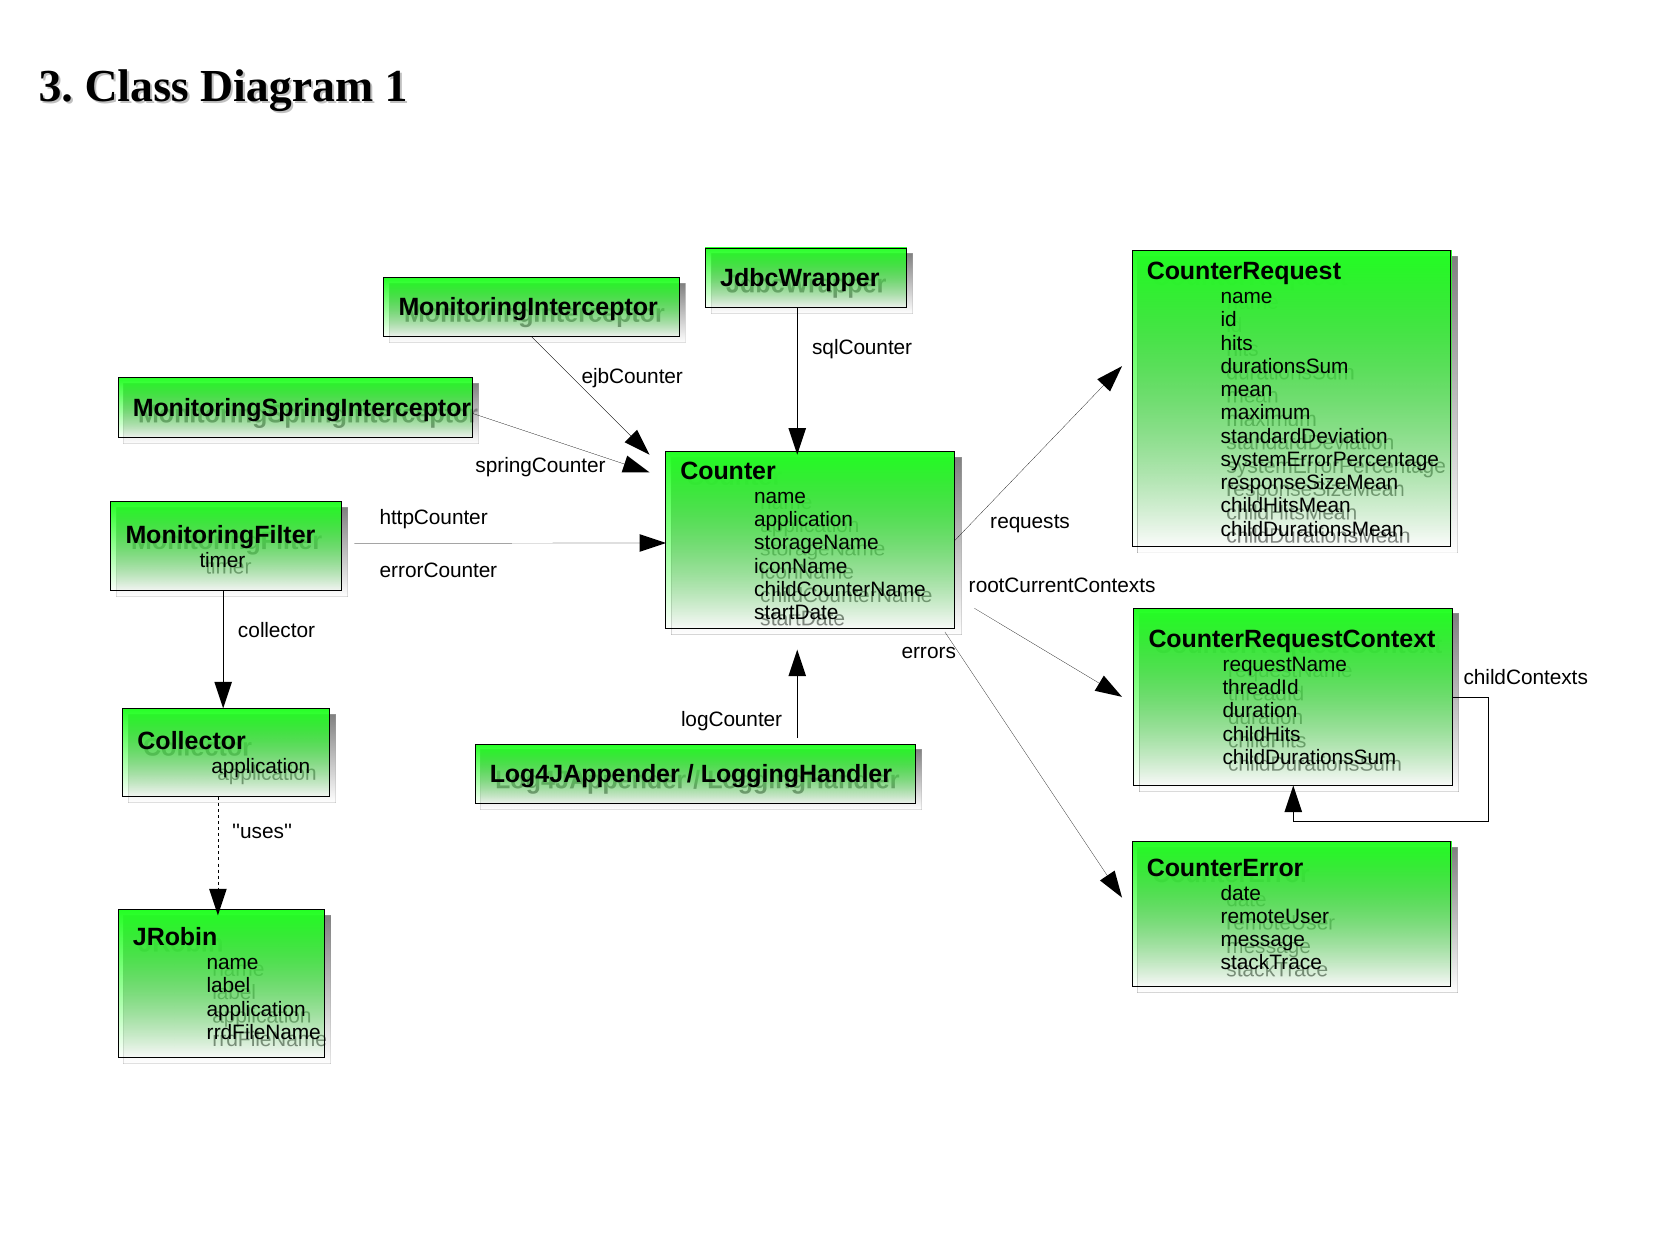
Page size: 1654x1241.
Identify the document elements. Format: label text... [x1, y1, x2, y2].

text_box httpCounter [364, 498, 503, 537]
text_box Counter name application storageName iconName childCounterName startDate [665, 451, 955, 629]
text_box springCounter [460, 446, 621, 485]
text_box ''uses'' [217, 812, 307, 851]
text_box MonitoringFilter timer [110, 501, 342, 591]
text_box MonitoringInterceptor [383, 277, 680, 337]
text_box Log4JAppender / LoggingHandler [475, 744, 916, 804]
text_box collector [223, 611, 331, 650]
text_box errorCounter [364, 551, 513, 590]
text_box errors [886, 632, 972, 671]
text_box JRobin name label application rrdFileName [118, 909, 325, 1058]
text_box 3. Class Diagram 1 [23, 53, 423, 120]
text_box CounterError date remoteUser message stackTrace [1132, 841, 1451, 987]
text_box rootCurrentContexts [953, 566, 1171, 605]
text_box childContexts [1448, 658, 1603, 697]
text_box JdbcWrapper [705, 248, 907, 308]
text_box sqlCounter [797, 328, 928, 367]
text_box ejbCounter [566, 357, 699, 396]
text_box Collector application [122, 708, 330, 797]
text_box MonitoringSpringInterceptor [118, 377, 473, 438]
text_box requests [975, 502, 1085, 541]
text_box CounterRequest name id hits durationsSum mean maximum standardDeviation systemErrorPercentage responseSizeMean childHitsMean childDurationsMean [1132, 250, 1451, 547]
text_box CounterRequestContext requestName threadId duration childHits childDurationsSum [1133, 608, 1453, 786]
text_box logCounter [666, 700, 798, 739]
